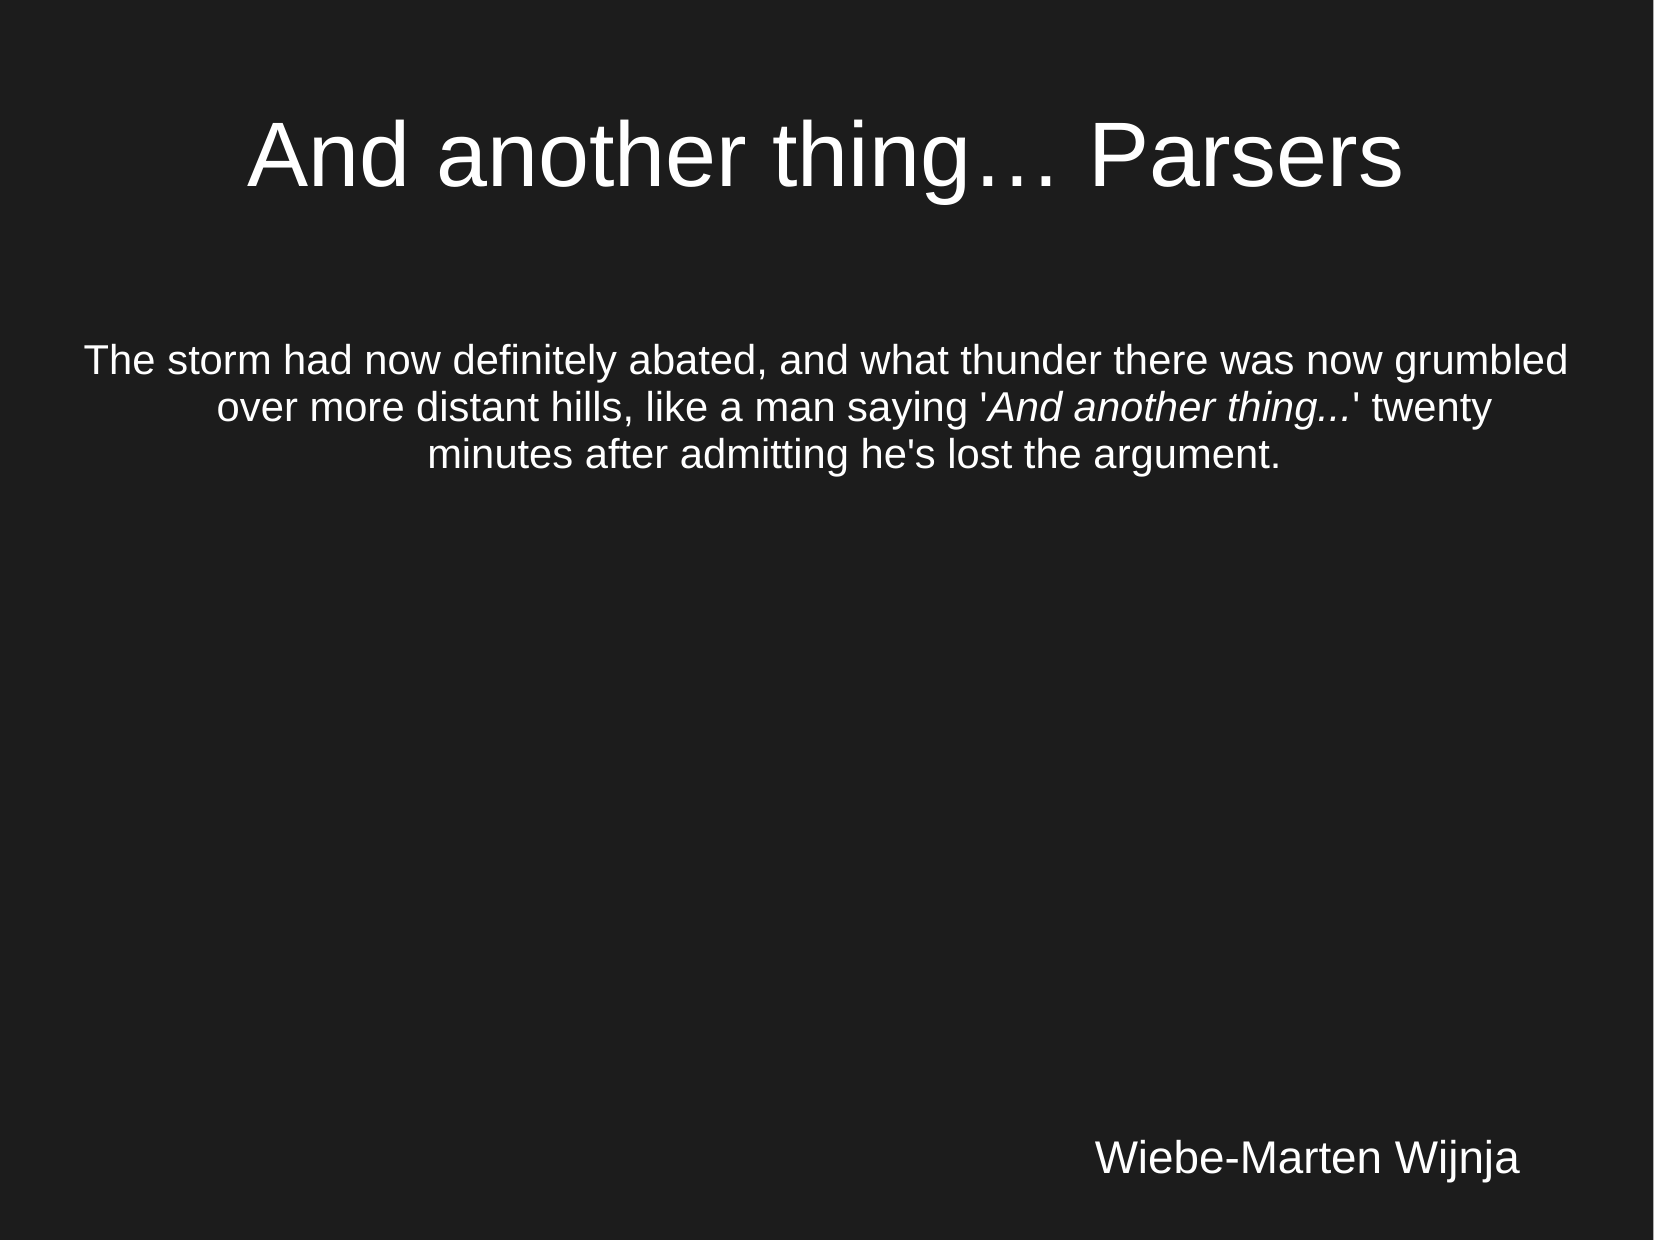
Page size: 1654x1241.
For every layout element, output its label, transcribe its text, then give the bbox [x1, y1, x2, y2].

title And another thing… Parsers [82, 49, 1571, 257]
subtitle The storm had now definitely abated, and what thunder there was now grumbled over more distant hills, like a man saying 'And another thing...' twenty minutes after admitting he's lost the argument. [82, 290, 1571, 526]
text_box Wiebe-Marten Wijnja [1080, 1125, 1591, 1241]
